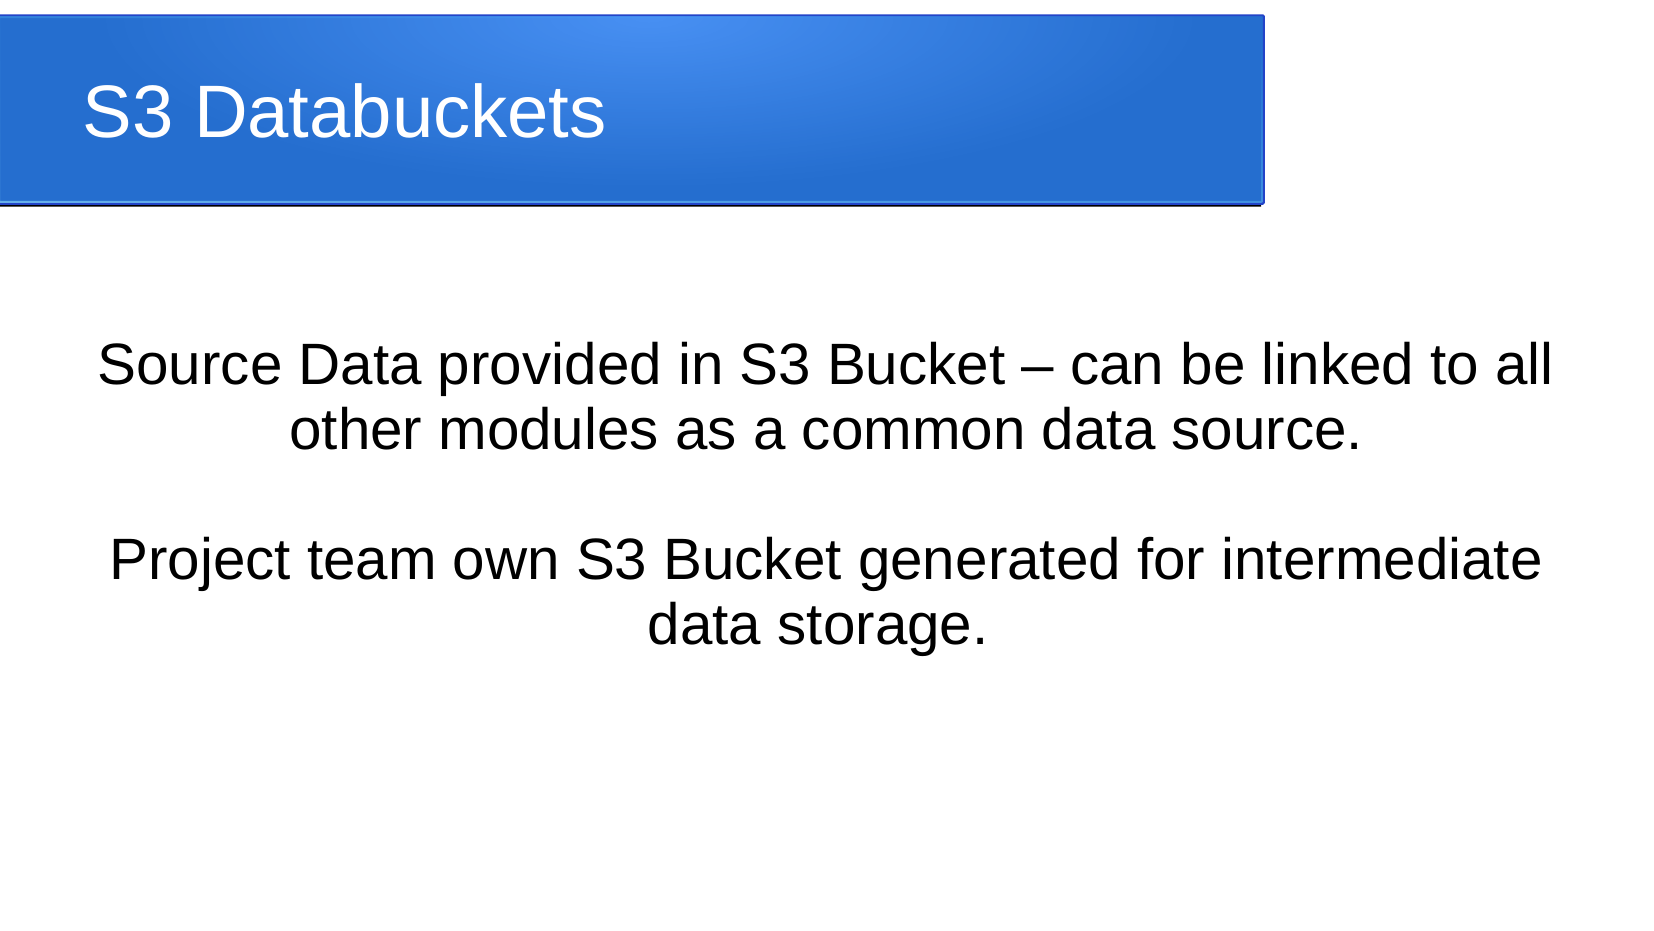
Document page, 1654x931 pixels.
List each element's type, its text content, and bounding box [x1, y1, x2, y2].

subtitle Source Data provided in S3 Bucket – can be linked to all other modules as a common data source. Project team own S3 Bucket generated for intermediate data storage. [82, 224, 1571, 764]
title S3 Databuckets [82, 35, 1235, 189]
